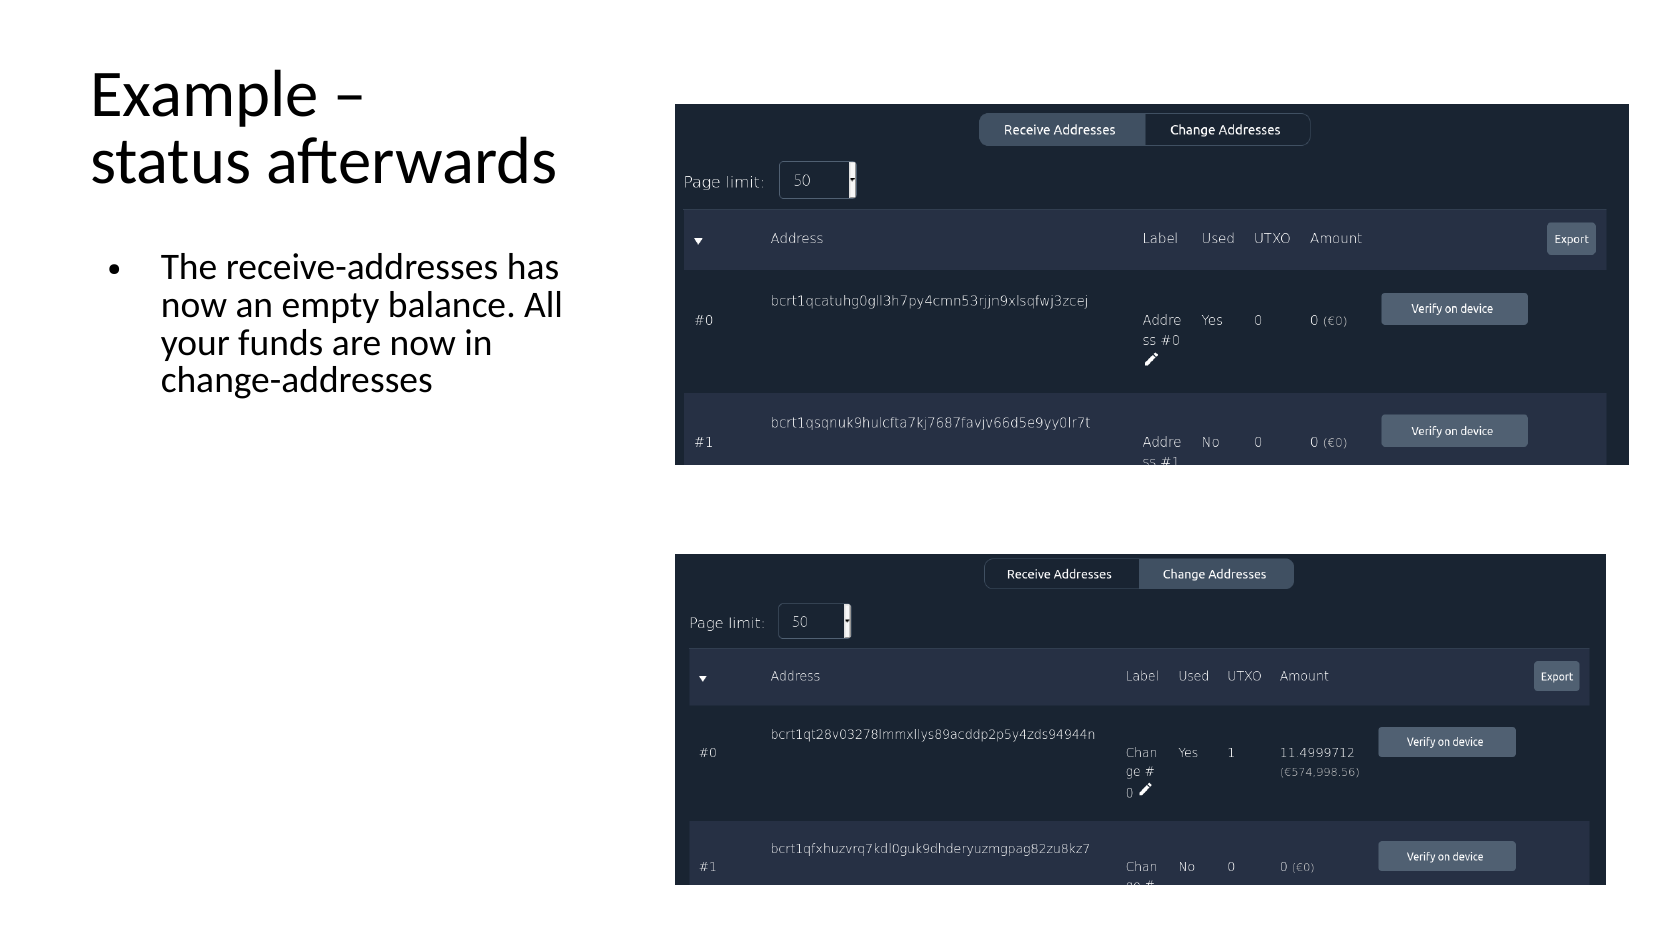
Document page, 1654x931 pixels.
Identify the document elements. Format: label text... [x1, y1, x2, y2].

picture [675, 104, 1629, 466]
picture [675, 554, 1606, 886]
list The receive-addresses has now an empty balance. All your funds are now in change-addresses [90, 251, 616, 931]
title Example – status afterwards [90, 33, 1410, 234]
